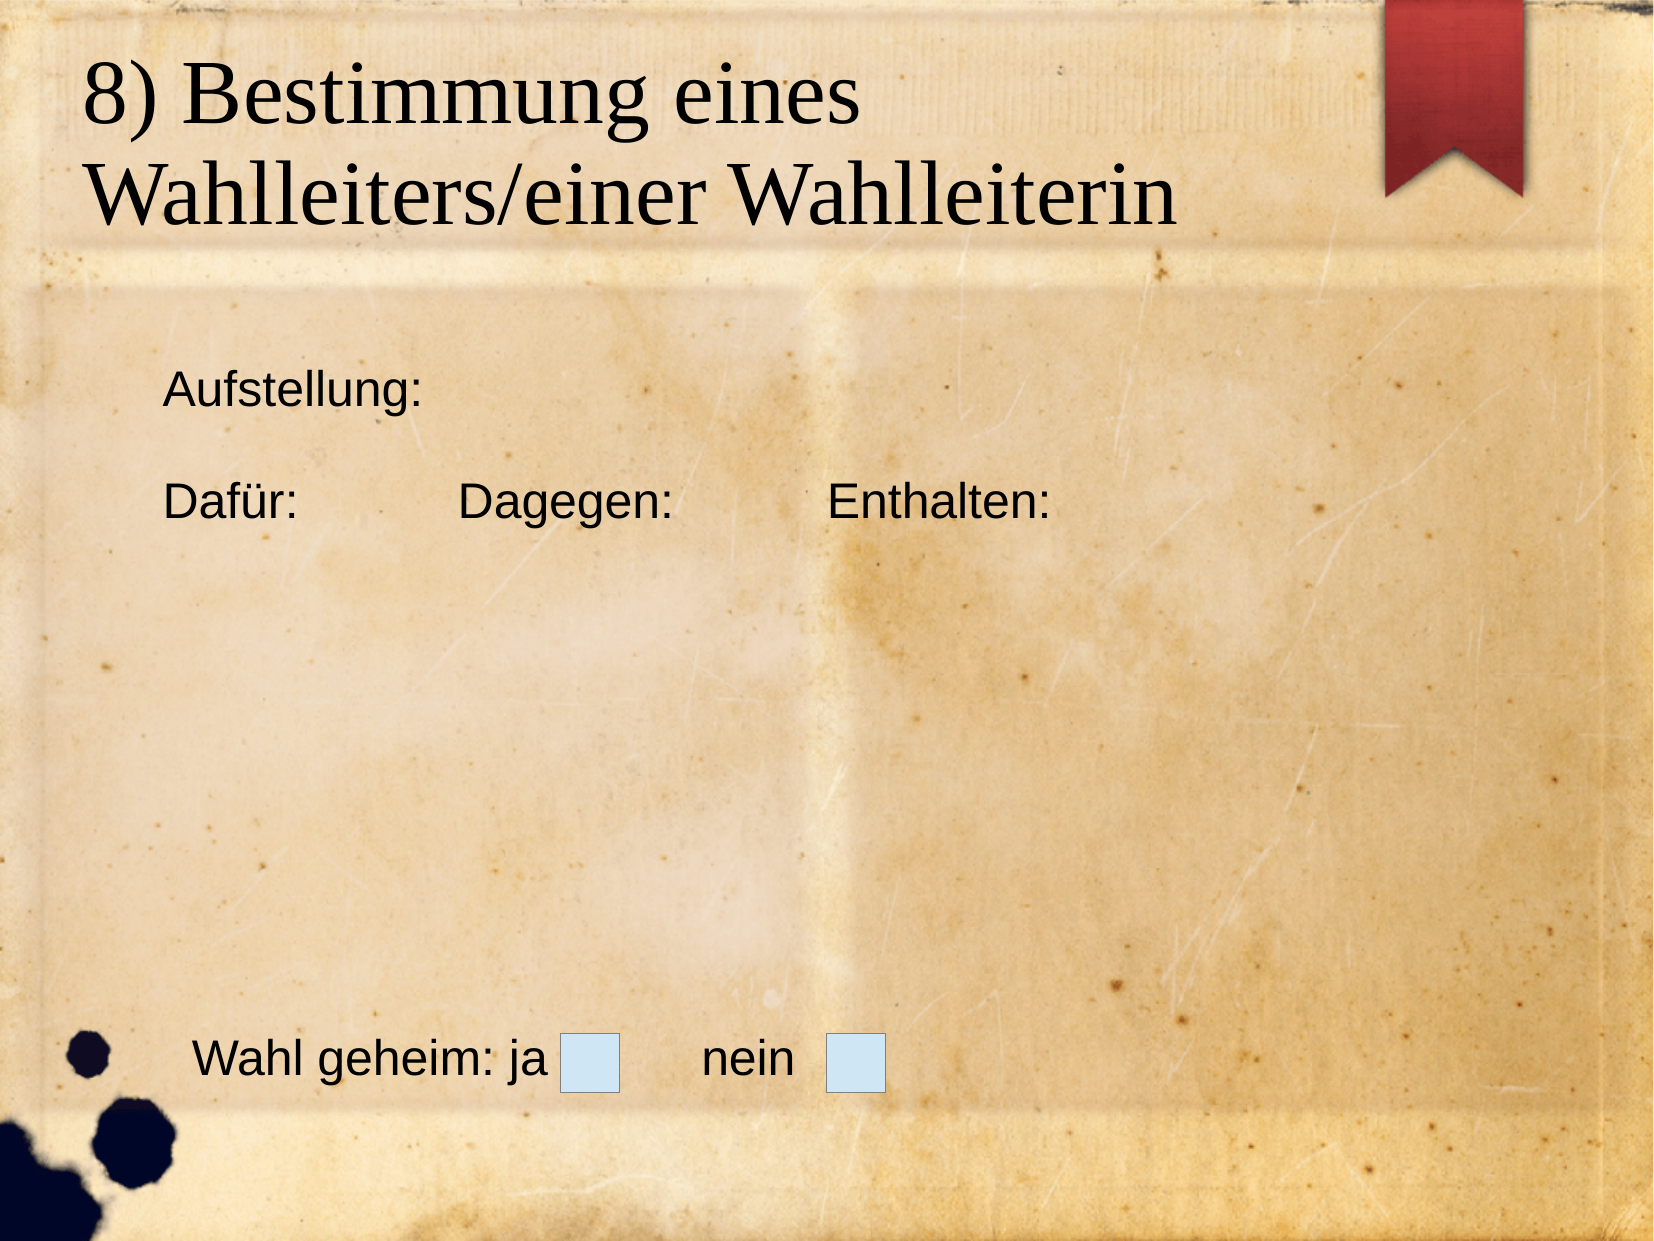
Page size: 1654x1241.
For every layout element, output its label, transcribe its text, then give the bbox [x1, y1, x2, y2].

text_box [826, 1033, 886, 1093]
picture [0, 0, 1654, 1241]
title 8) Bestimmung eines Wahlleiters/einer Wahlleiterin [82, 41, 1347, 245]
text_box Aufstellung: Dafür: Dagegen: Enthalten: [147, 354, 1477, 1094]
text_box Wahl geheim: ja nein [177, 1023, 826, 1094]
